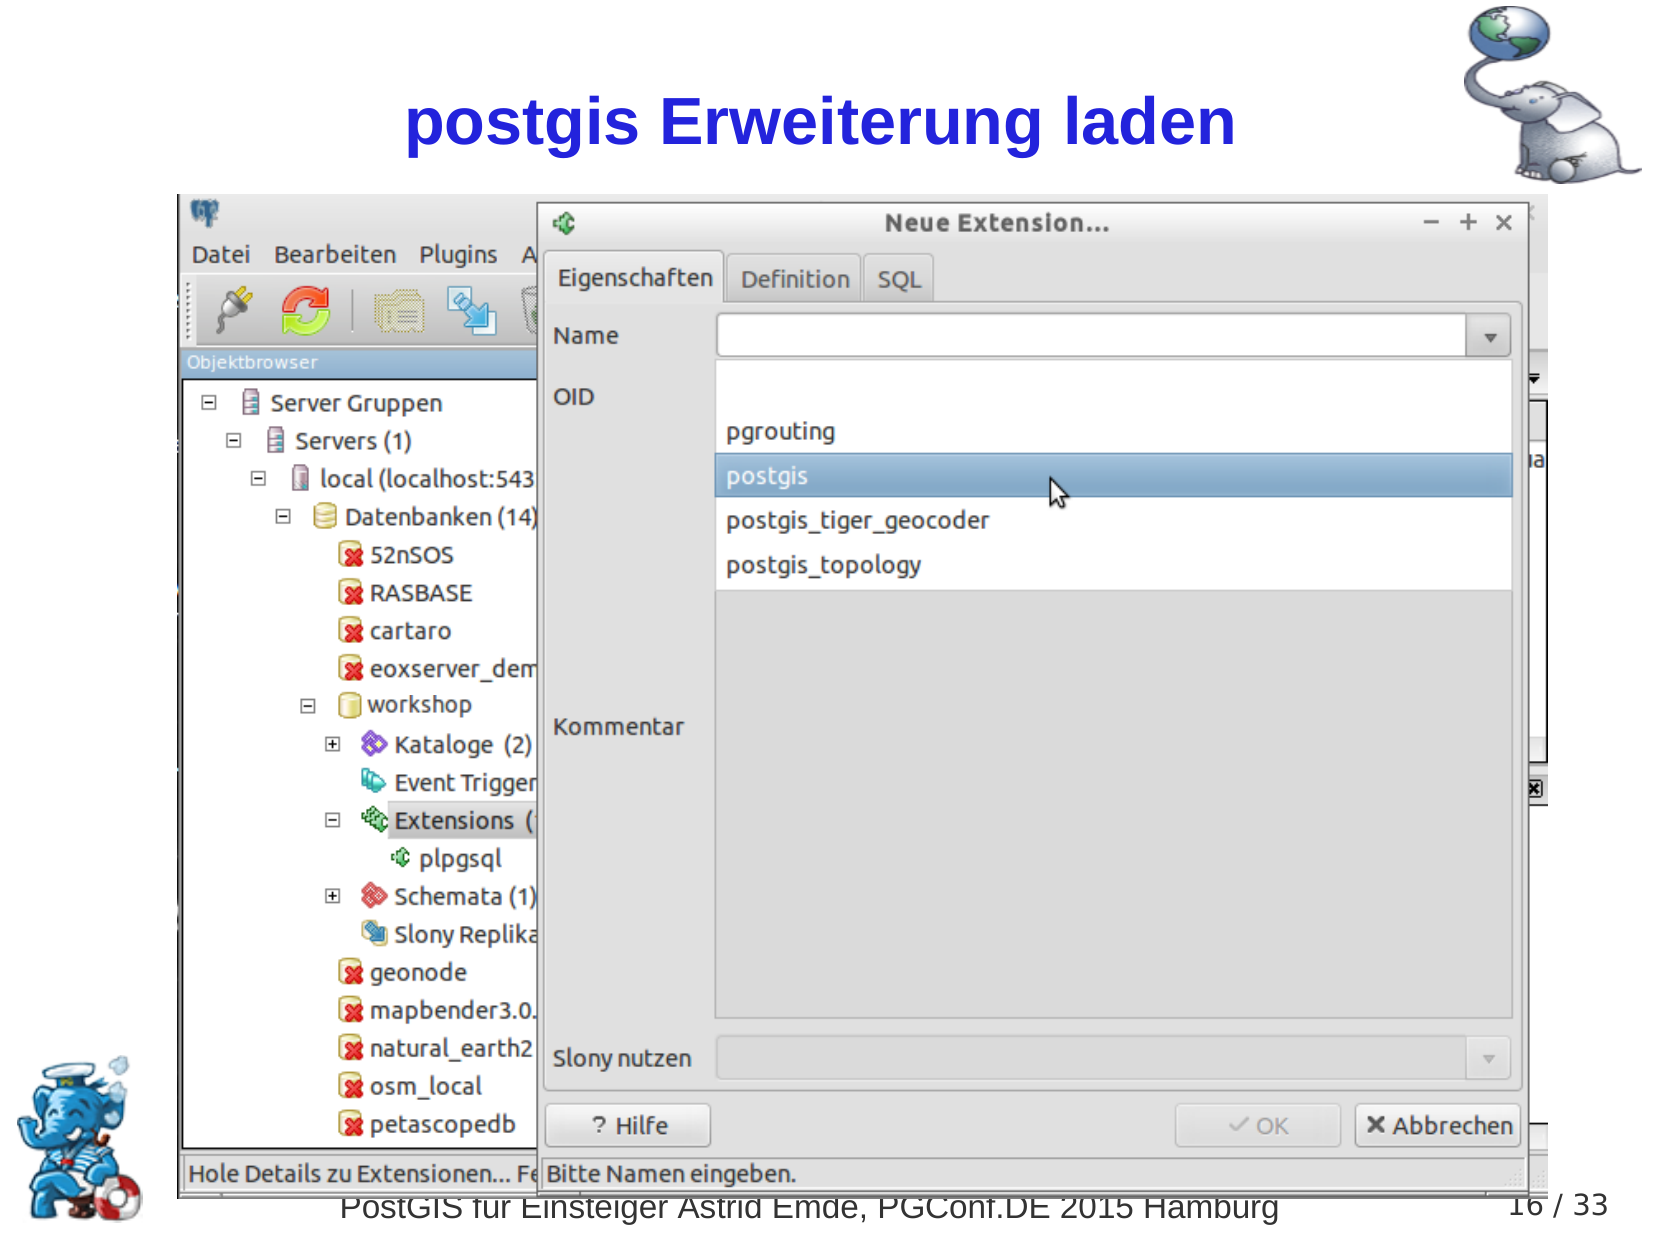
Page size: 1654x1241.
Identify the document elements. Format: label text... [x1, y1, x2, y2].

title postgis Erweiterung laden [76, 47, 1565, 195]
picture [177, 194, 1548, 1199]
picture [1464, 6, 1642, 184]
picture [17, 1055, 143, 1223]
